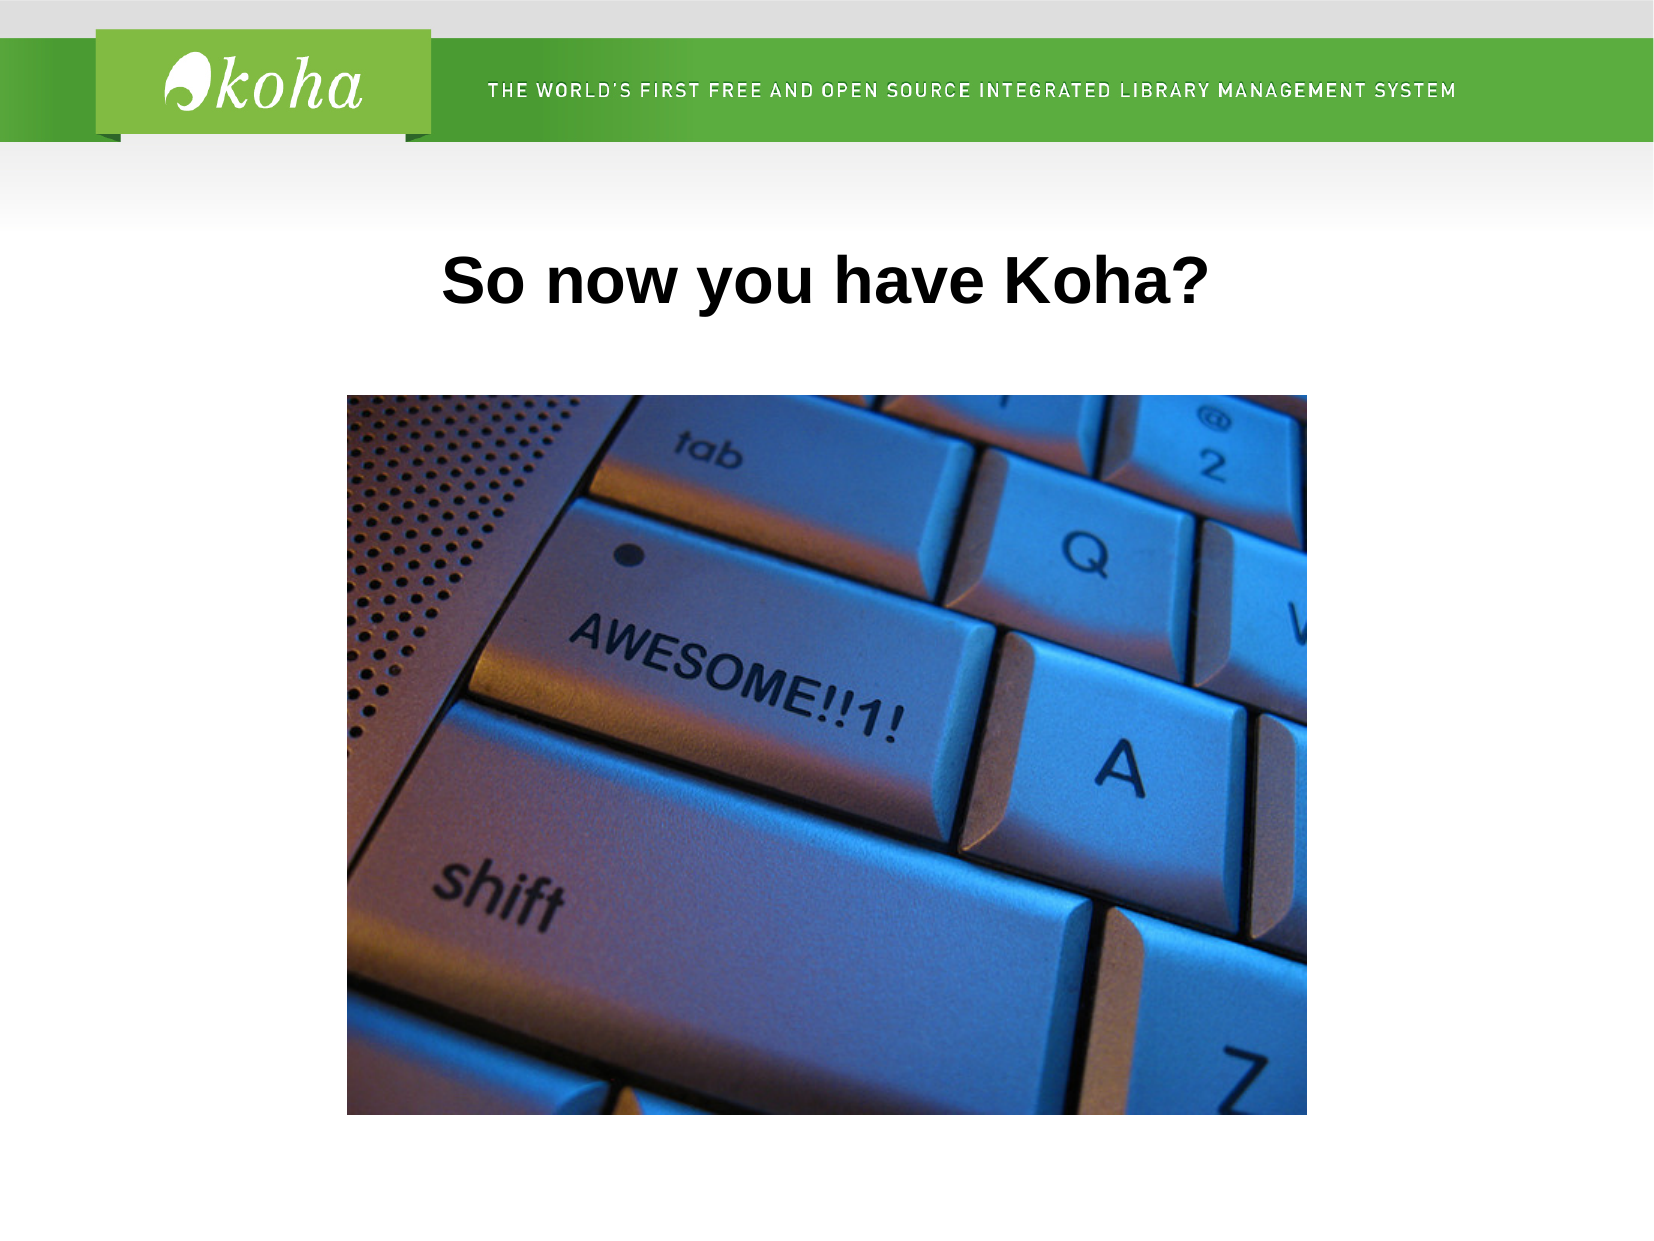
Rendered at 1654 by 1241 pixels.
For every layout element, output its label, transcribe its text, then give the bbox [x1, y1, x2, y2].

picture [0, 0, 1654, 1241]
title So now you have Koha? [82, 177, 1571, 385]
